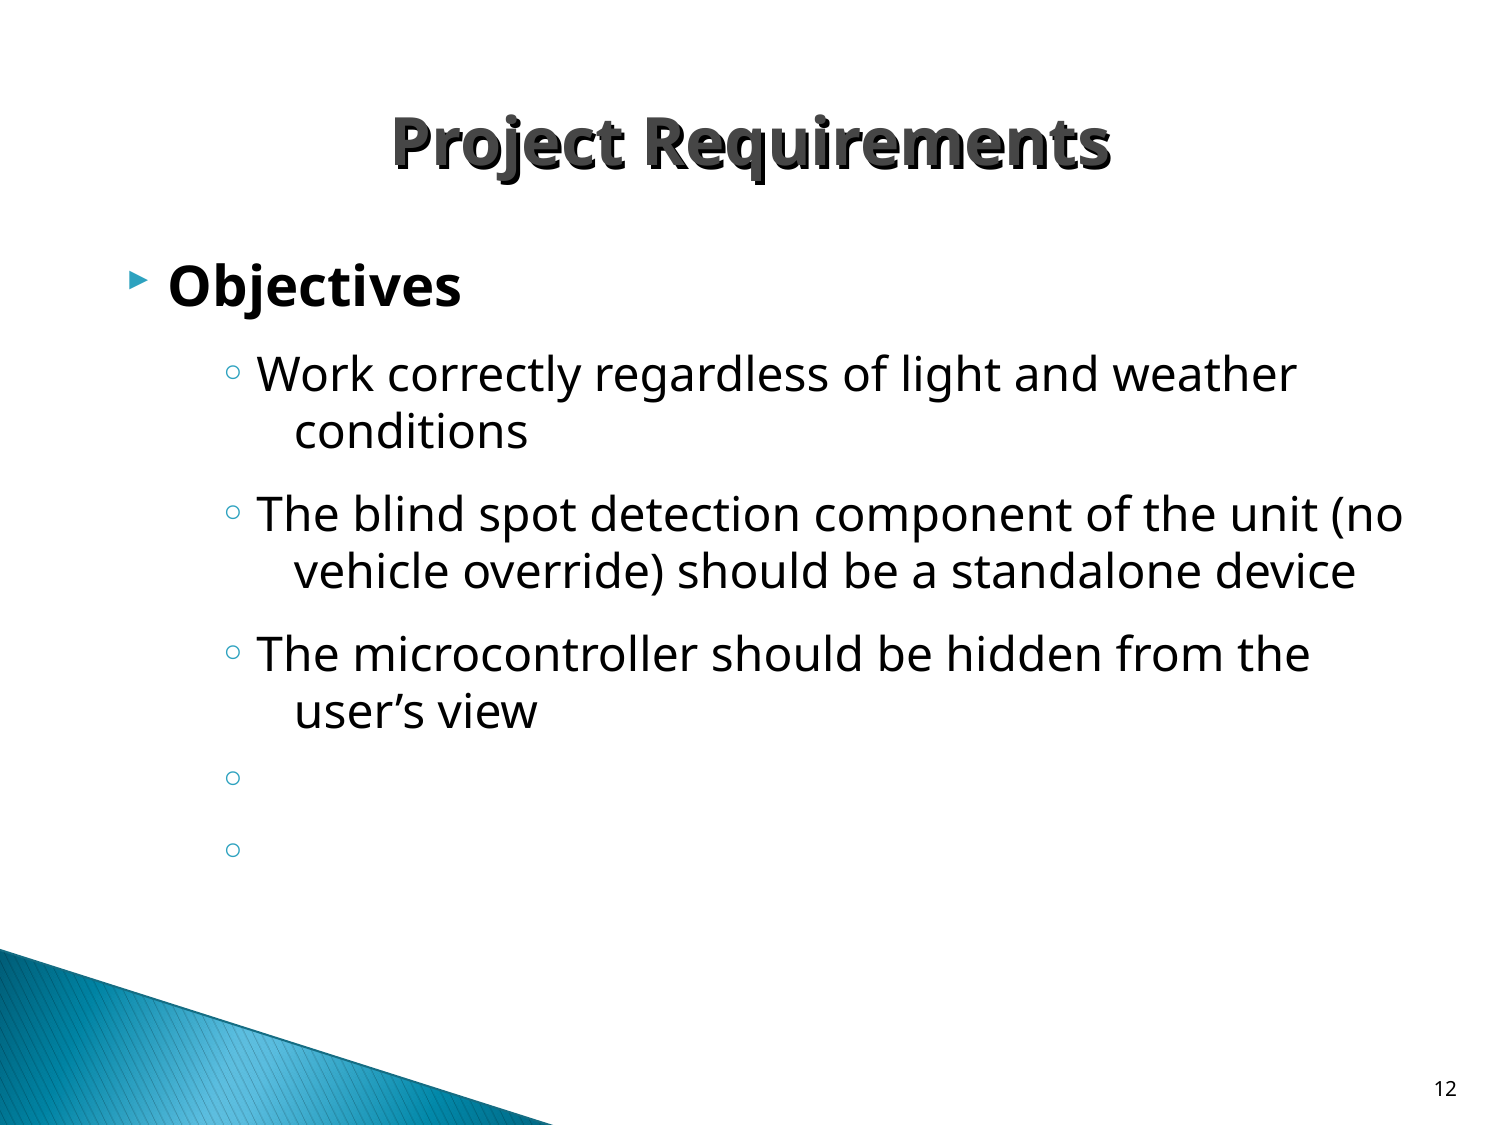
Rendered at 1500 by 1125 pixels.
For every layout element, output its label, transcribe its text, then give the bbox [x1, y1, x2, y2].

text_box [1418, 1051, 1479, 1112]
list Objectives Work correctly regardless of light and weather conditions The blind spot detection component of the unit (no vehicle override) should be a standalone device The microcontroller should be hidden from the user’s view [75, 243, 1426, 986]
title Project Requirements [75, 45, 1426, 233]
